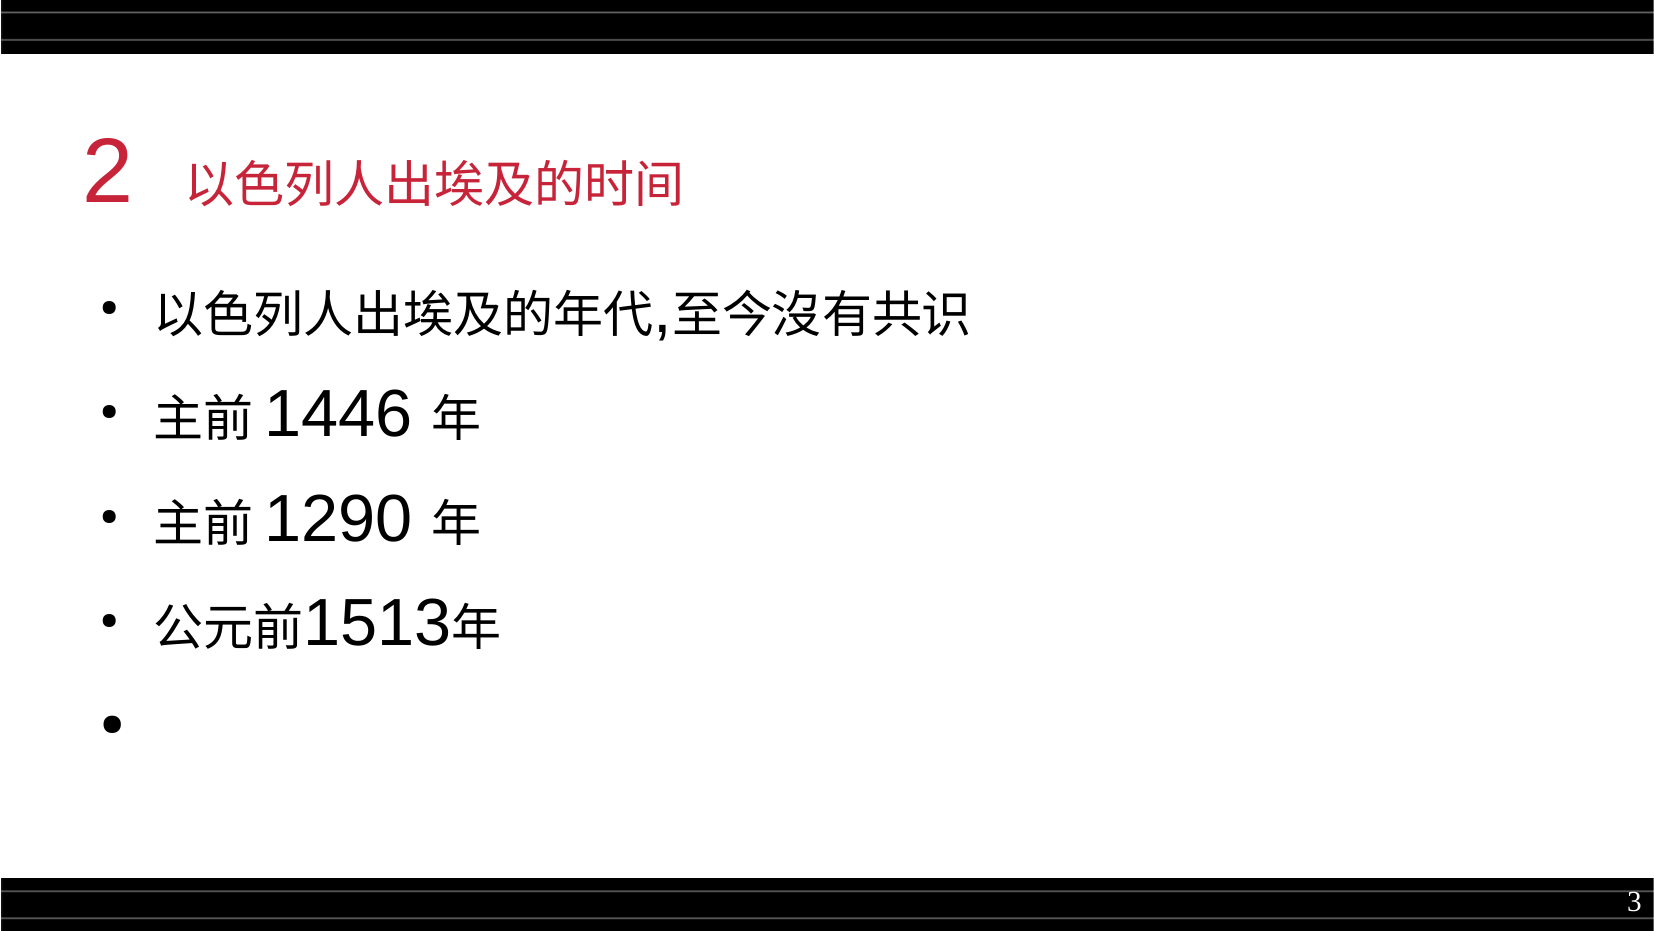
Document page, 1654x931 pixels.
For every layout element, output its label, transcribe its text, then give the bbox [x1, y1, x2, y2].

picture [1, 0, 1654, 54]
list 以色列人出埃及的年代,至今沒有共识 主前 1446 年 主前 1290 年 公元前1513年 [82, 271, 1571, 851]
picture [1, 878, 1654, 931]
title 2 以色列人出埃及的时间 [82, 92, 1571, 249]
